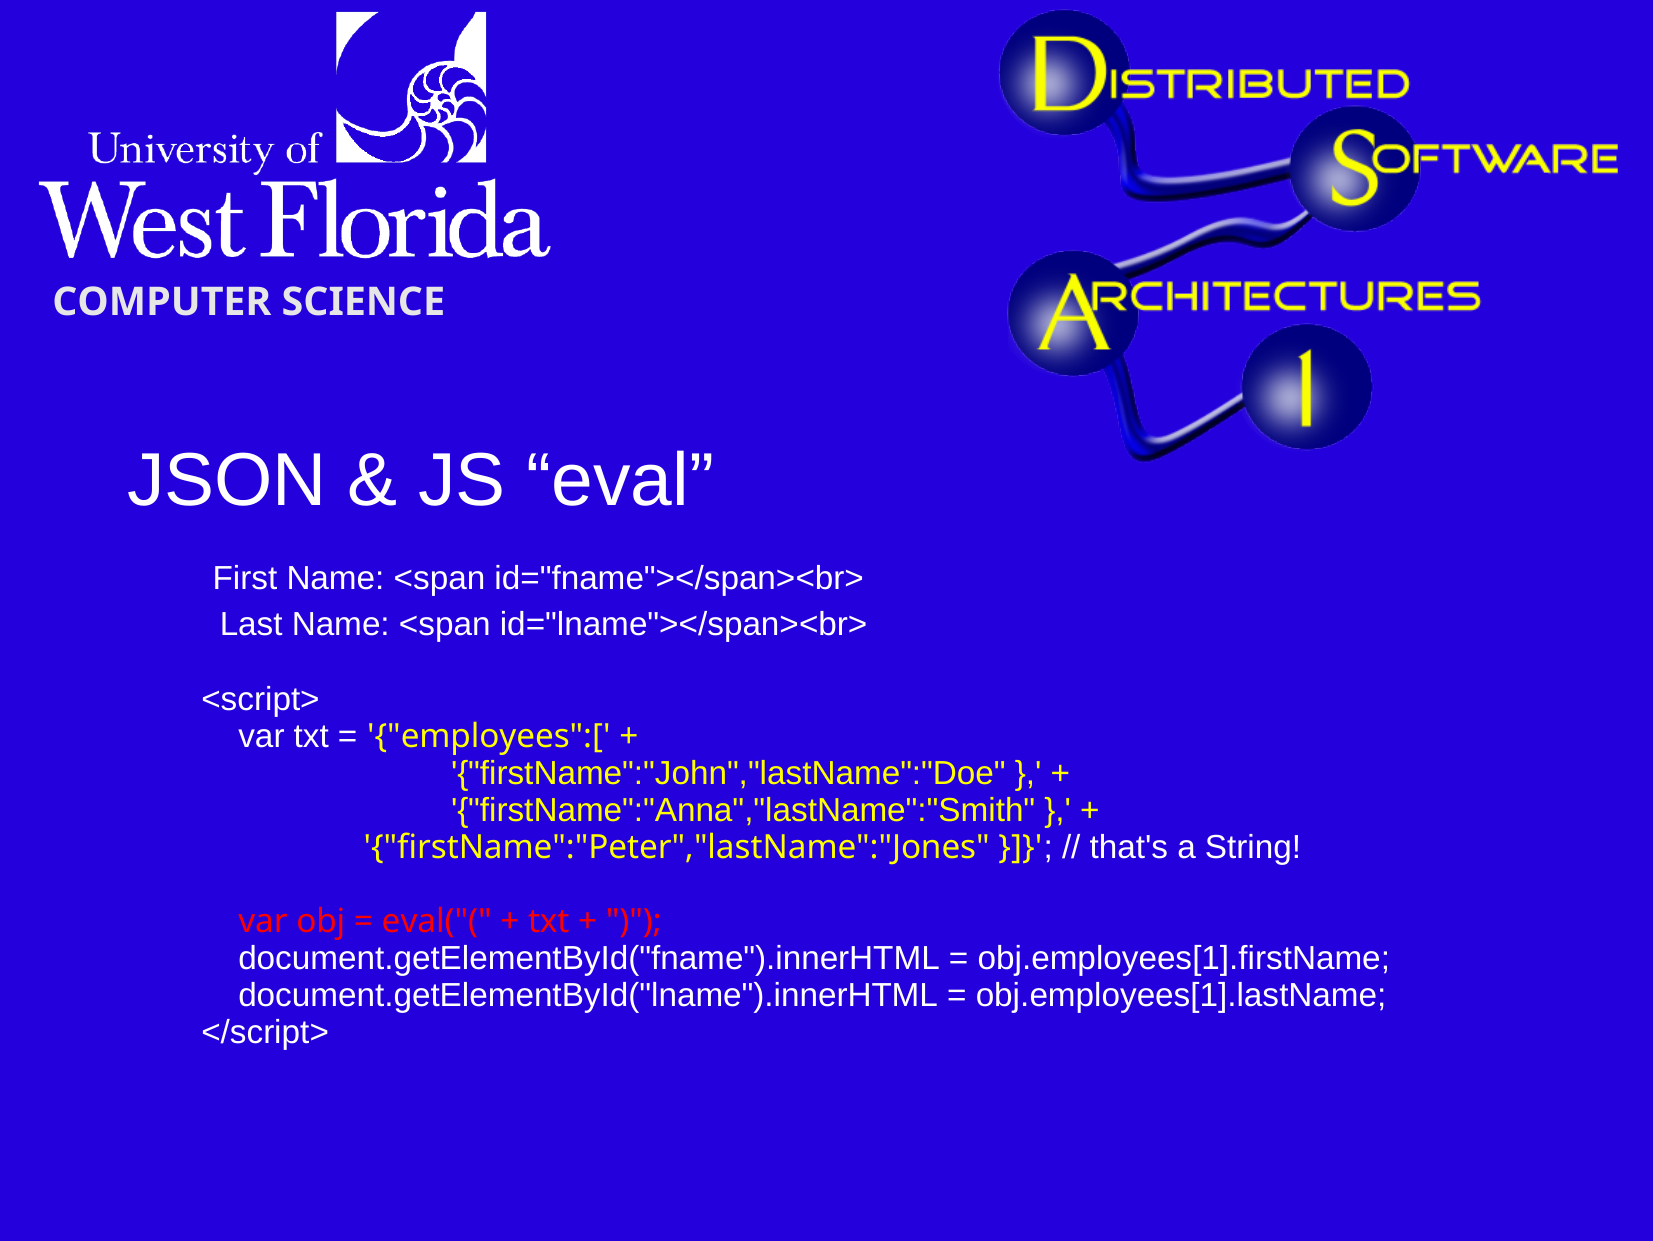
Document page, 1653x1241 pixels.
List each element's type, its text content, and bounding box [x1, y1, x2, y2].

text_box COMPUTER SCIENCE [37, 262, 562, 333]
picture [910, 0, 1653, 506]
picture [37, 0, 558, 262]
text_box JSON & JS “eval” First Name: <span id="fname"></span><br> Last Name: <span id="lname"></span><br> <script> var txt = '{"employees":[' + '{"firstName":"John","lastName":"Doe" },' + '{"firstName":"Anna","lastName":"Smith" },' + '{"firstName":"Peter","lastName":"Jones" }]}'; // that's a String! var obj = eval("(" + txt + ")"); document.getElementById("fname").innerHTML = obj.employees[1].firstName; document.getElementById("lname").innerHTML = obj.employees[1].lastName; </script> [112, 426, 1546, 731]
